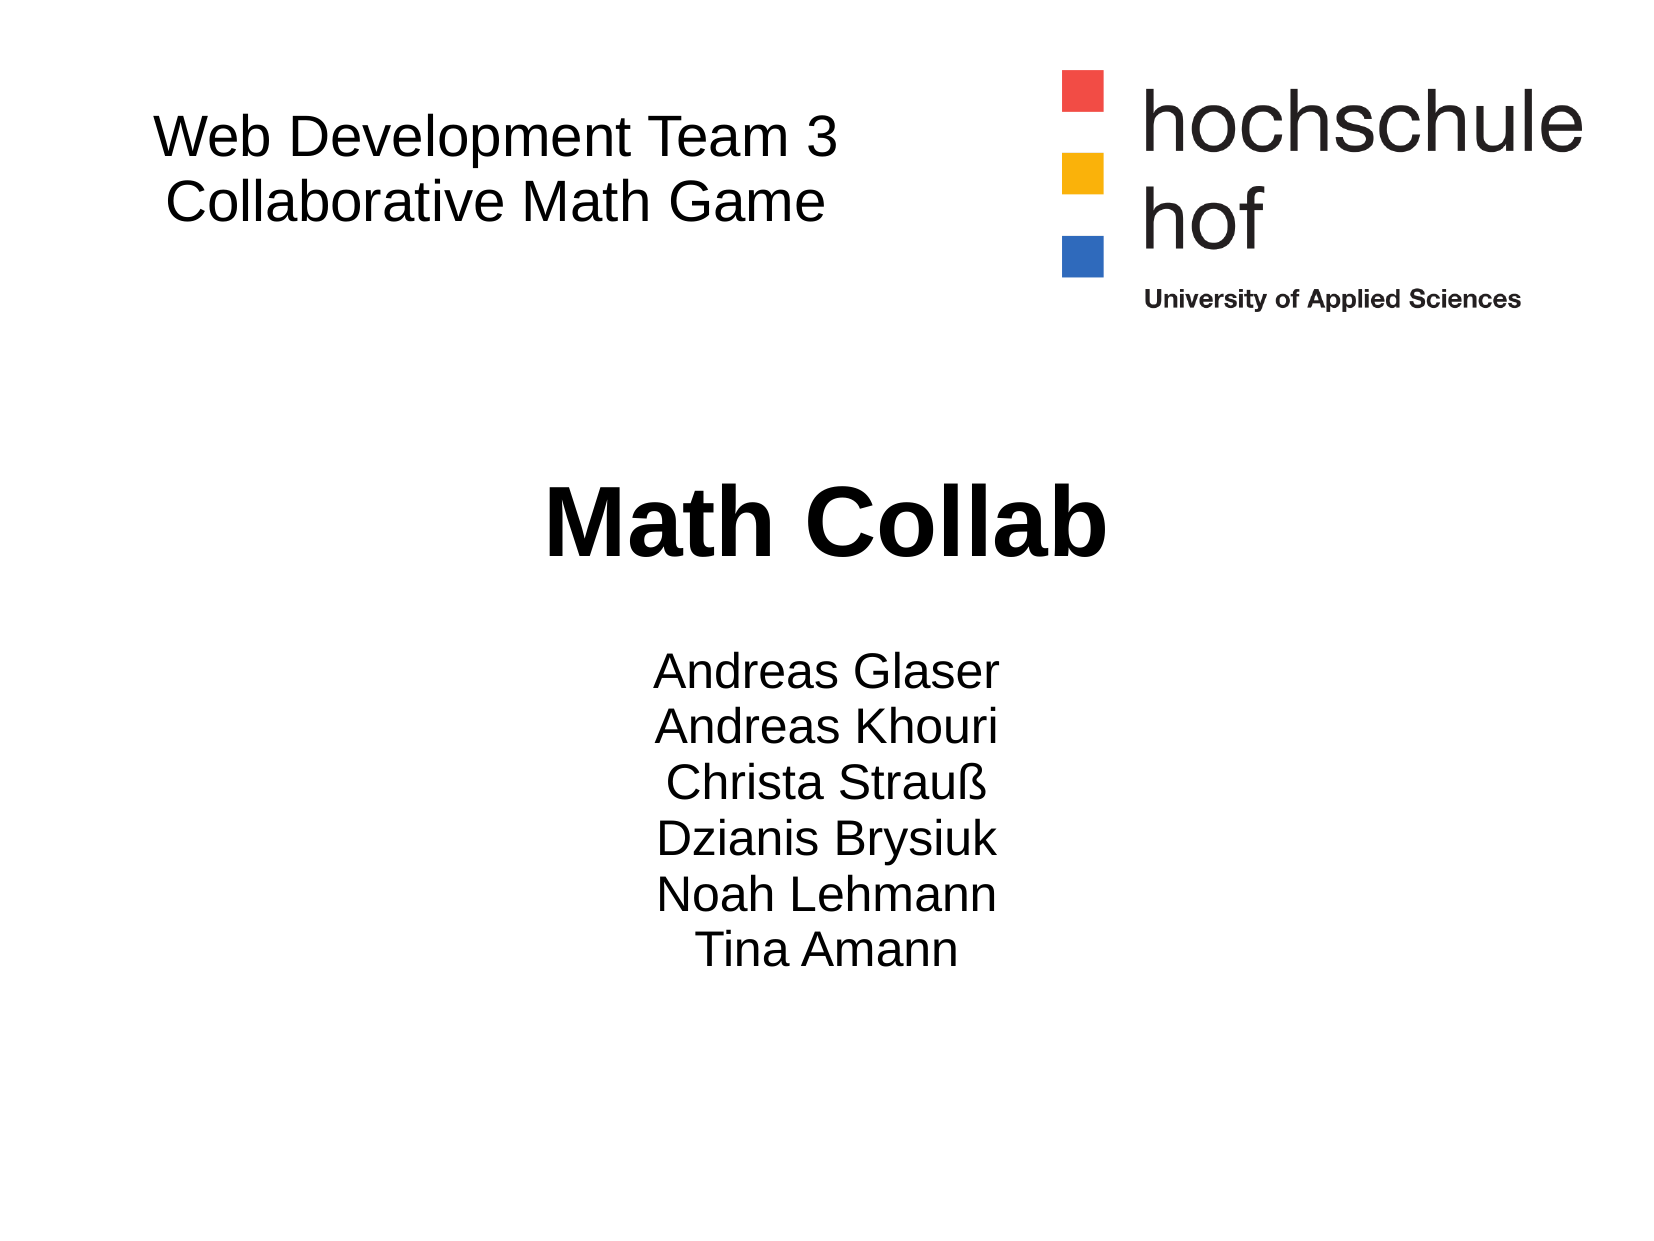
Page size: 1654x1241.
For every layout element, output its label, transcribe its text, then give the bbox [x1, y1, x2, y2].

title Web Development Team 3 Collaborative Math Game [94, 41, 898, 296]
picture [1062, 70, 1582, 312]
subtitle Math Collab Andreas Glaser Andreas Khouri Christa Strauß Dzianis Brysiuk Noah Lehmann Tina Amann [82, 354, 1571, 1074]
